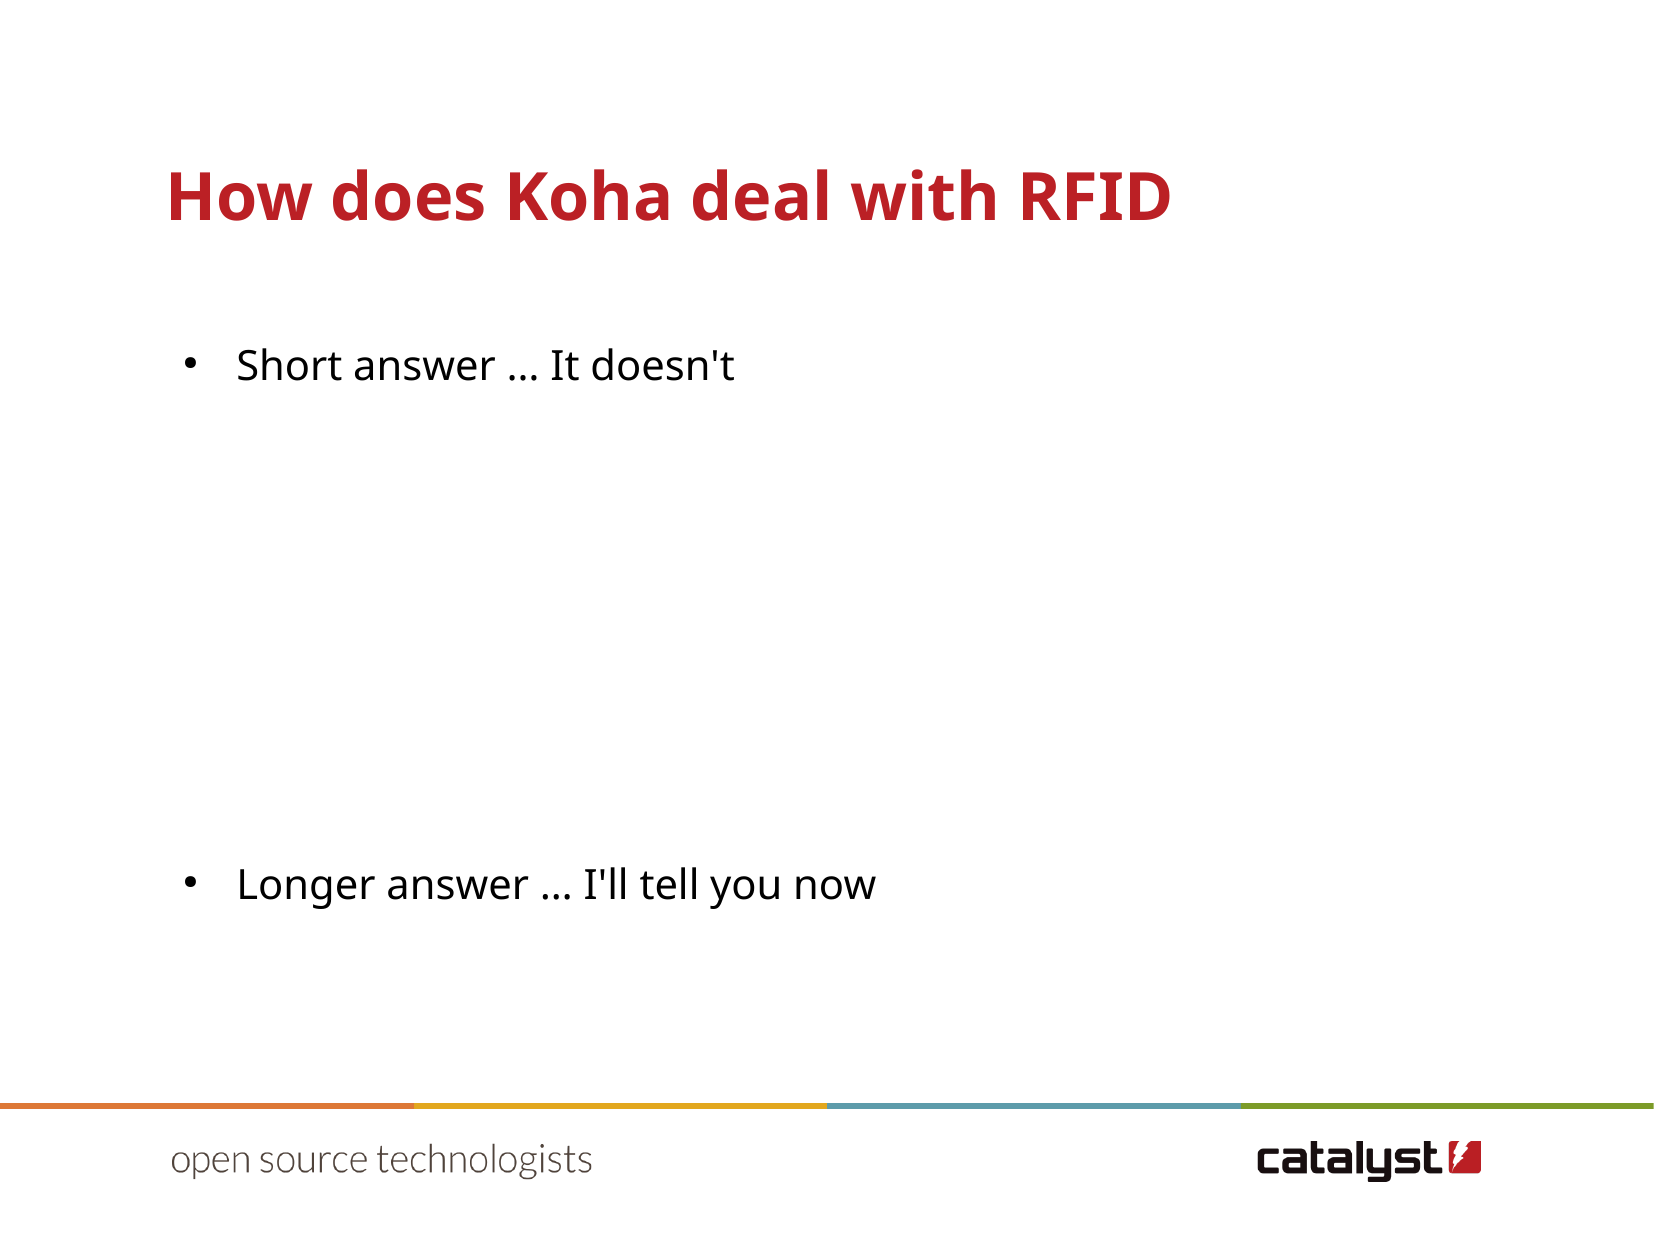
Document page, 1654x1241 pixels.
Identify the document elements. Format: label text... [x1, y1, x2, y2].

picture [0, 1103, 1654, 1182]
list Short answer … It doesn't Longer answer … I'll tell you now [165, 307, 1489, 1027]
title How does Koha deal with RFID [165, 90, 1489, 298]
